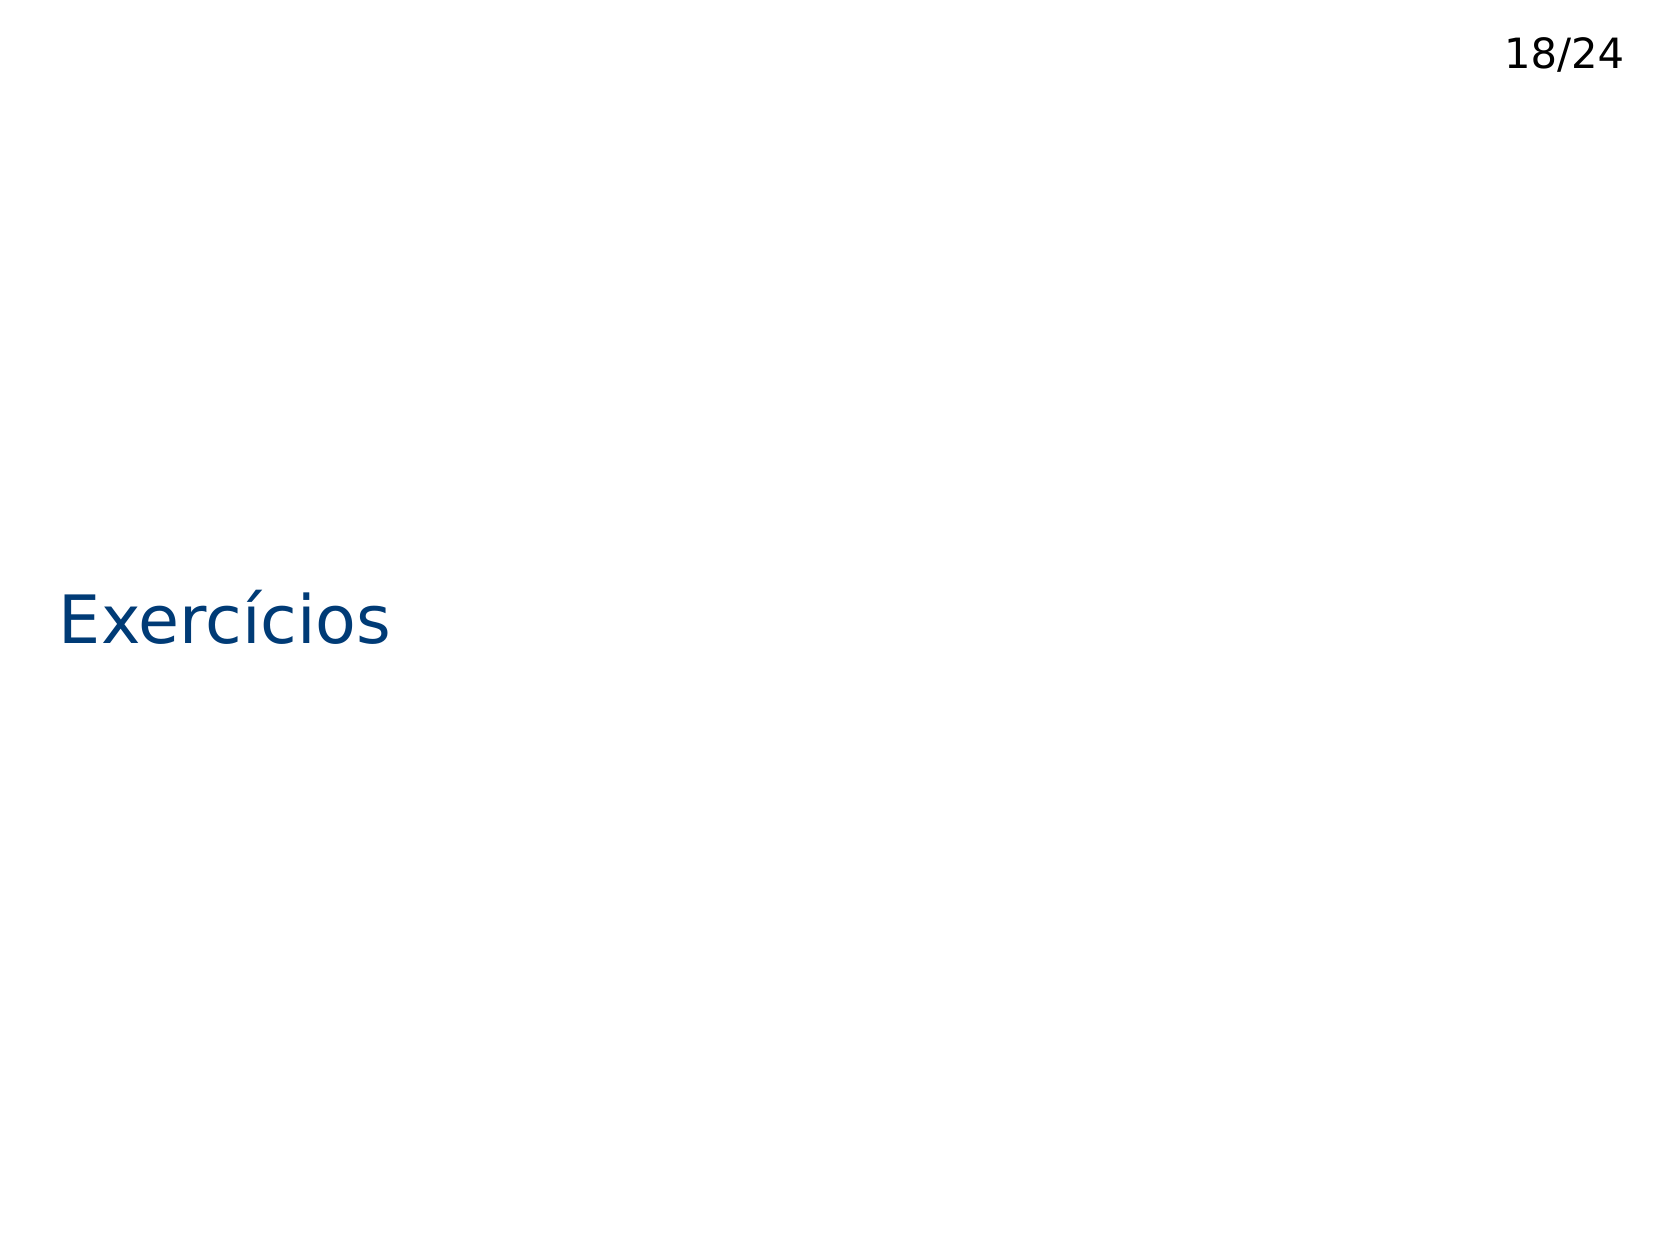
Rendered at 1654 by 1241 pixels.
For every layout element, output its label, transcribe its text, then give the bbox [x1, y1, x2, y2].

title Exercícios [59, 29, 1625, 1211]
